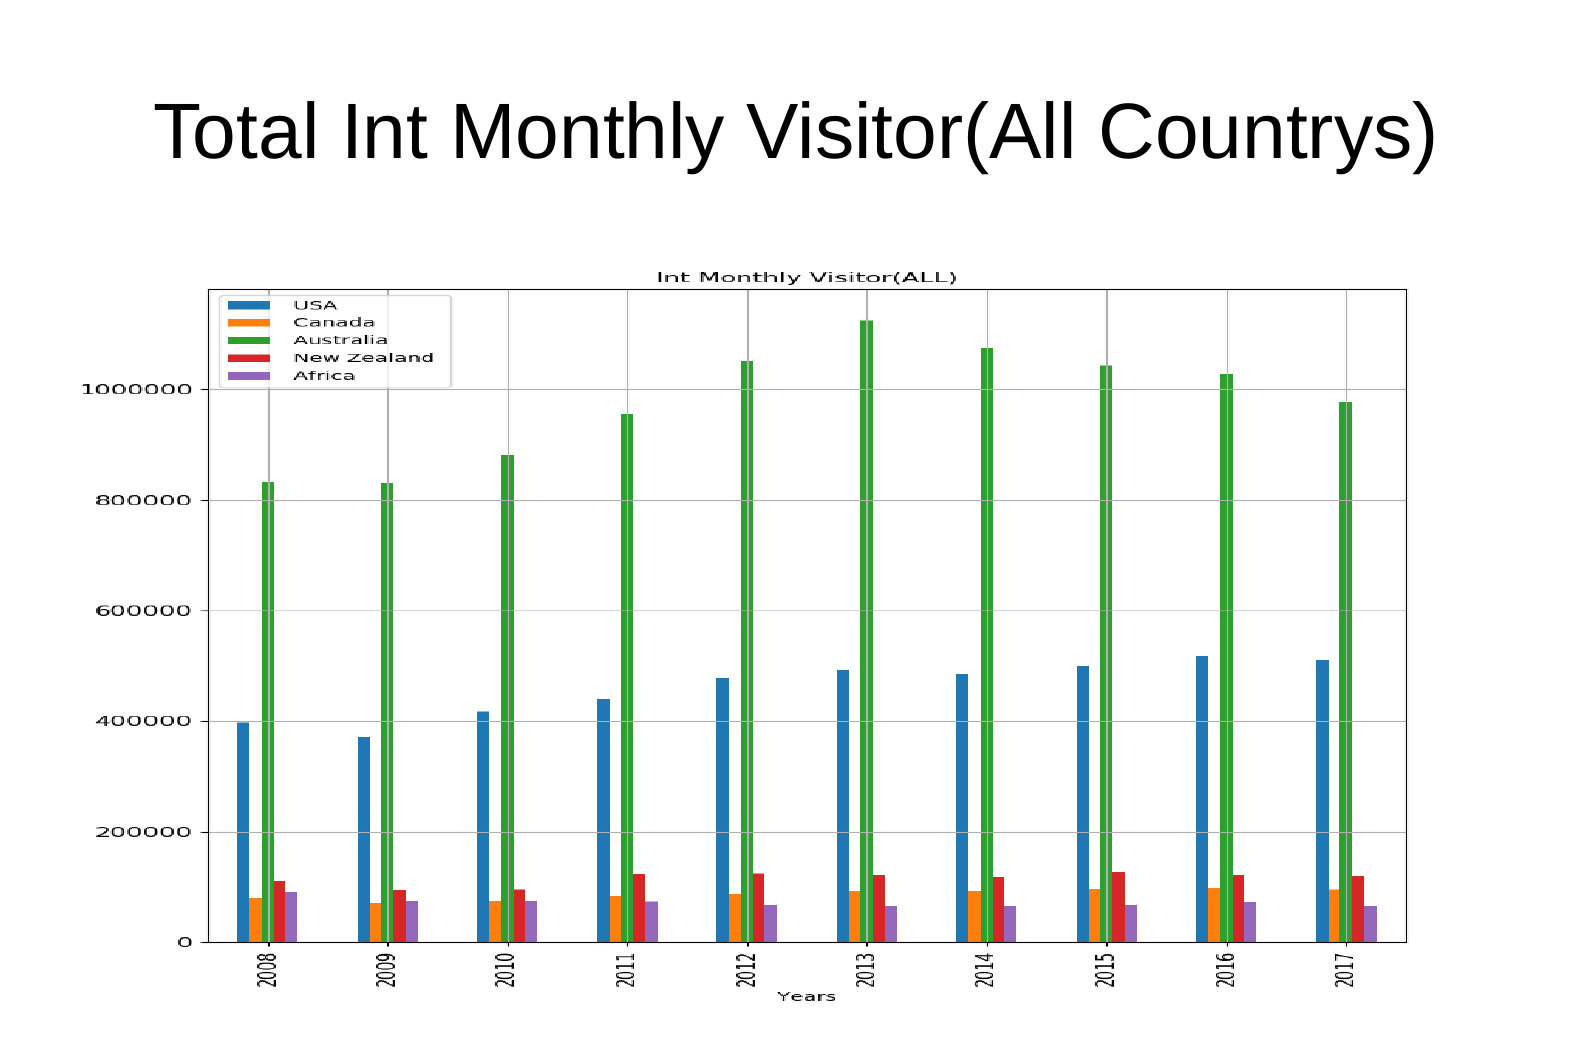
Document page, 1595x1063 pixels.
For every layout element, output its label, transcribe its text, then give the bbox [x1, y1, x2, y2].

title Total Int Monthly Visitor(All Countrys) [79, 42, 1515, 187]
picture [15, 187, 1561, 1036]
